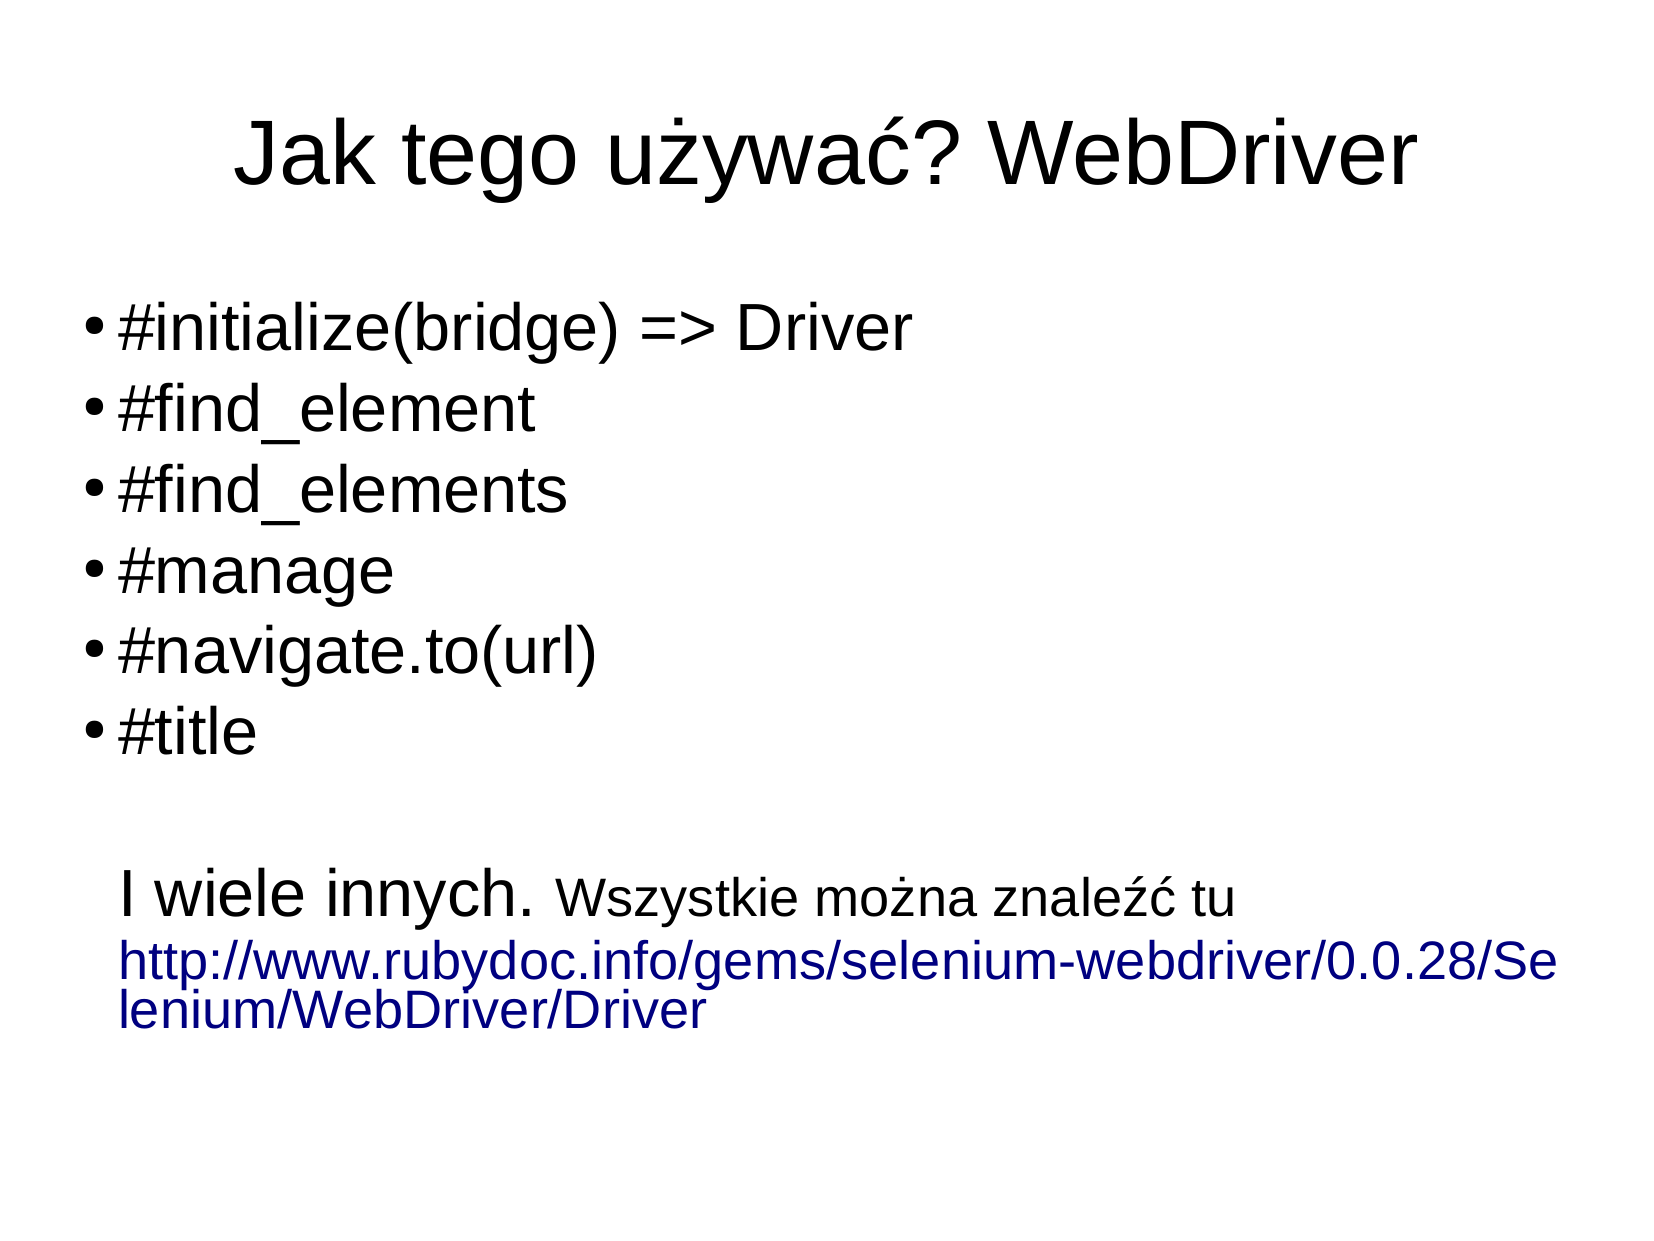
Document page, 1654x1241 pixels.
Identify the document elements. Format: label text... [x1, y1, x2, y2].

title Jak tego używać? WebDriver [82, 49, 1571, 257]
subtitle #initialize(bridge) => Driver #find_element #find_elements #manage #navigate.to(url) #title I wiele innych. Wszystkie można znaleźć tu http://www.rubydoc.info/gems/selenium-webdriver/0.0.28/Selenium/WebDriver/Driver [82, 290, 1571, 1010]
